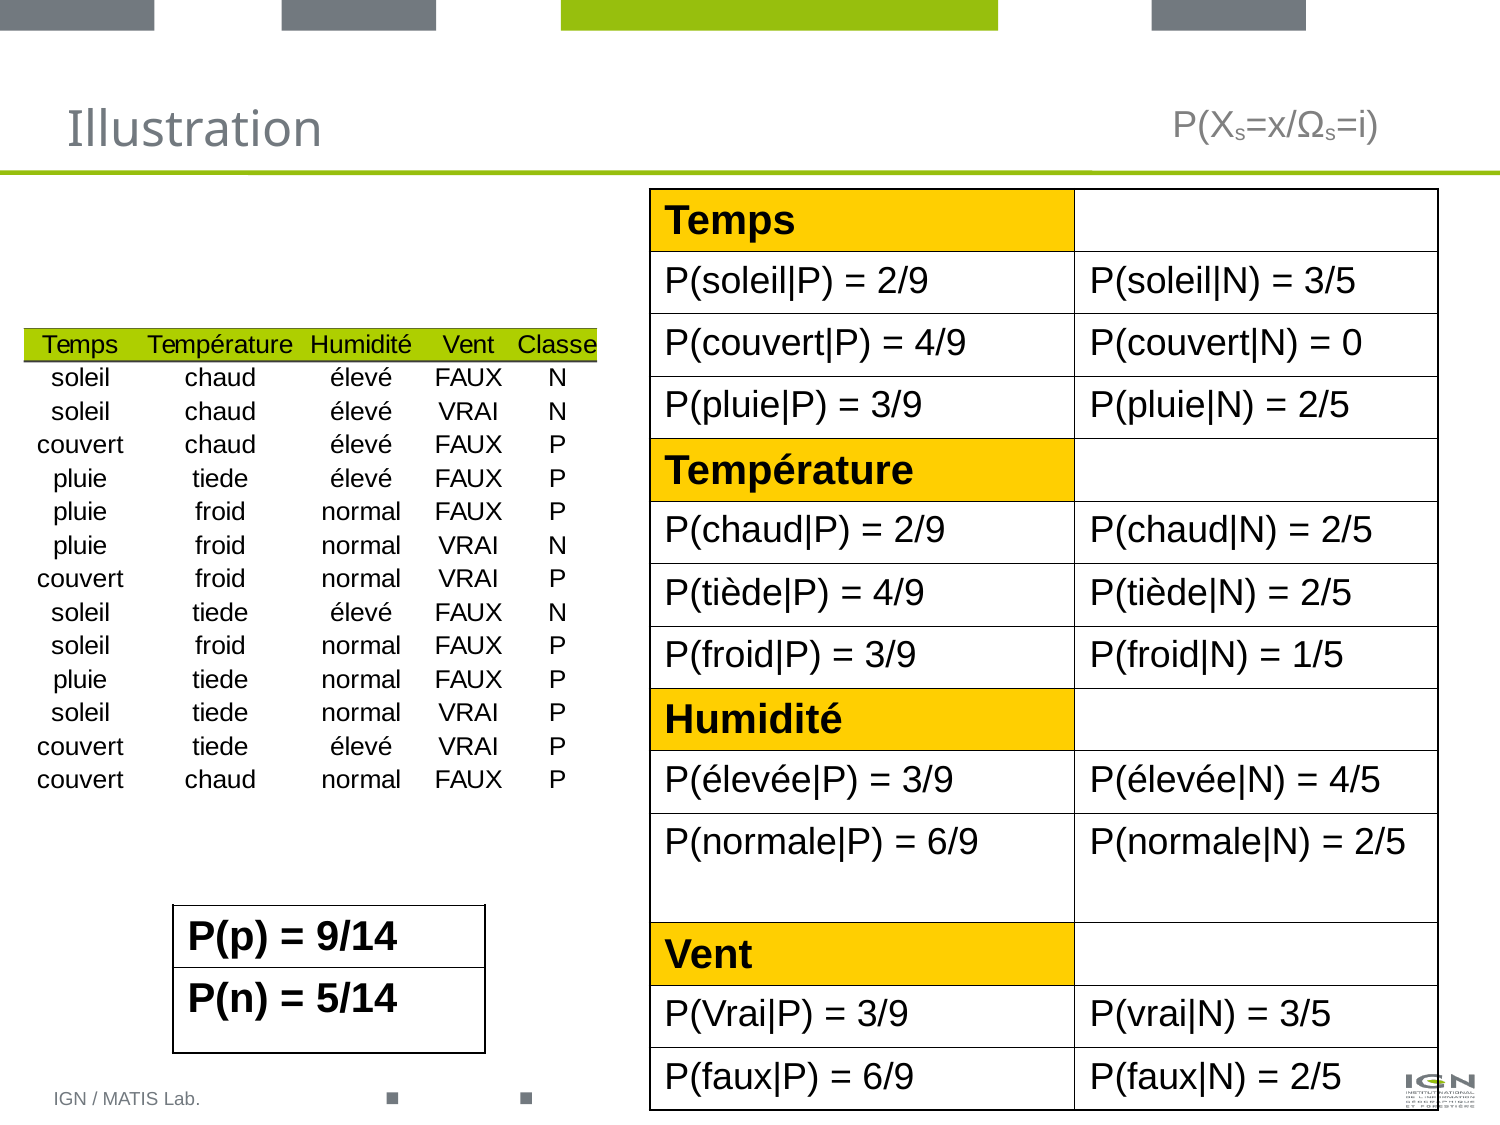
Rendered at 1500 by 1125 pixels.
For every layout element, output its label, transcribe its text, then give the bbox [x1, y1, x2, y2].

table_cell P(soleil|N) = 3/5 [1075, 252, 1437, 313]
table_cell P(tiède|P) = 4/9 [651, 564, 1074, 626]
text_box Illustration [53, 80, 1425, 173]
table_cell P(couvert|N) = 0 [1075, 314, 1437, 376]
table_cell [1075, 689, 1437, 750]
table_cell P(faux|N) = 2/5 [1075, 1048, 1437, 1109]
table_cell P(vrai|N) = 3/5 [1075, 986, 1437, 1047]
chart [23, 328, 599, 799]
table_cell Vent [651, 923, 1074, 985]
table_cell Humidité [651, 689, 1074, 750]
text_box IGN / MATIS Lab. [38, 1067, 514, 1125]
table_header P(p) = 9/14 [174, 906, 484, 967]
table_cell P(Vrai|P) = 3/9 [651, 986, 1074, 1047]
table_cell P(soleil|P) = 2/9 [651, 252, 1074, 313]
table_cell P(normale|N) = 2/5 [1075, 814, 1437, 922]
picture [1439, 1074, 1475, 1108]
table_cell [1075, 923, 1437, 985]
table_cell P(normale|P) = 6/9 [651, 814, 1074, 922]
text_box P(Xs=x/Ωs=i) [1157, 96, 1394, 166]
table_cell P(élevée|P) = 3/9 [651, 751, 1074, 813]
table_header Temps [651, 190, 1074, 251]
table_cell P(faux|P) = 6/9 [651, 1048, 1074, 1109]
table_cell P(n) = 5/14 [174, 968, 484, 1052]
table_cell P(chaud|P) = 2/9 [651, 502, 1074, 563]
table_cell Température [651, 439, 1074, 501]
table_cell P(froid|N) = 1/5 [1075, 627, 1437, 688]
table_cell P(pluie|N) = 2/5 [1075, 377, 1437, 438]
table_cell P(élevée|N) = 4/5 [1075, 751, 1437, 813]
table_cell P(chaud|N) = 2/5 [1075, 502, 1437, 563]
table_cell P(couvert|P) = 4/9 [651, 314, 1074, 376]
table_cell P(tiède|N) = 2/5 [1075, 564, 1437, 626]
table_cell P(pluie|P) = 3/9 [651, 377, 1074, 438]
table_cell P(froid|P) = 3/9 [651, 627, 1074, 688]
table_cell [1075, 439, 1437, 501]
table_header [1075, 190, 1437, 251]
